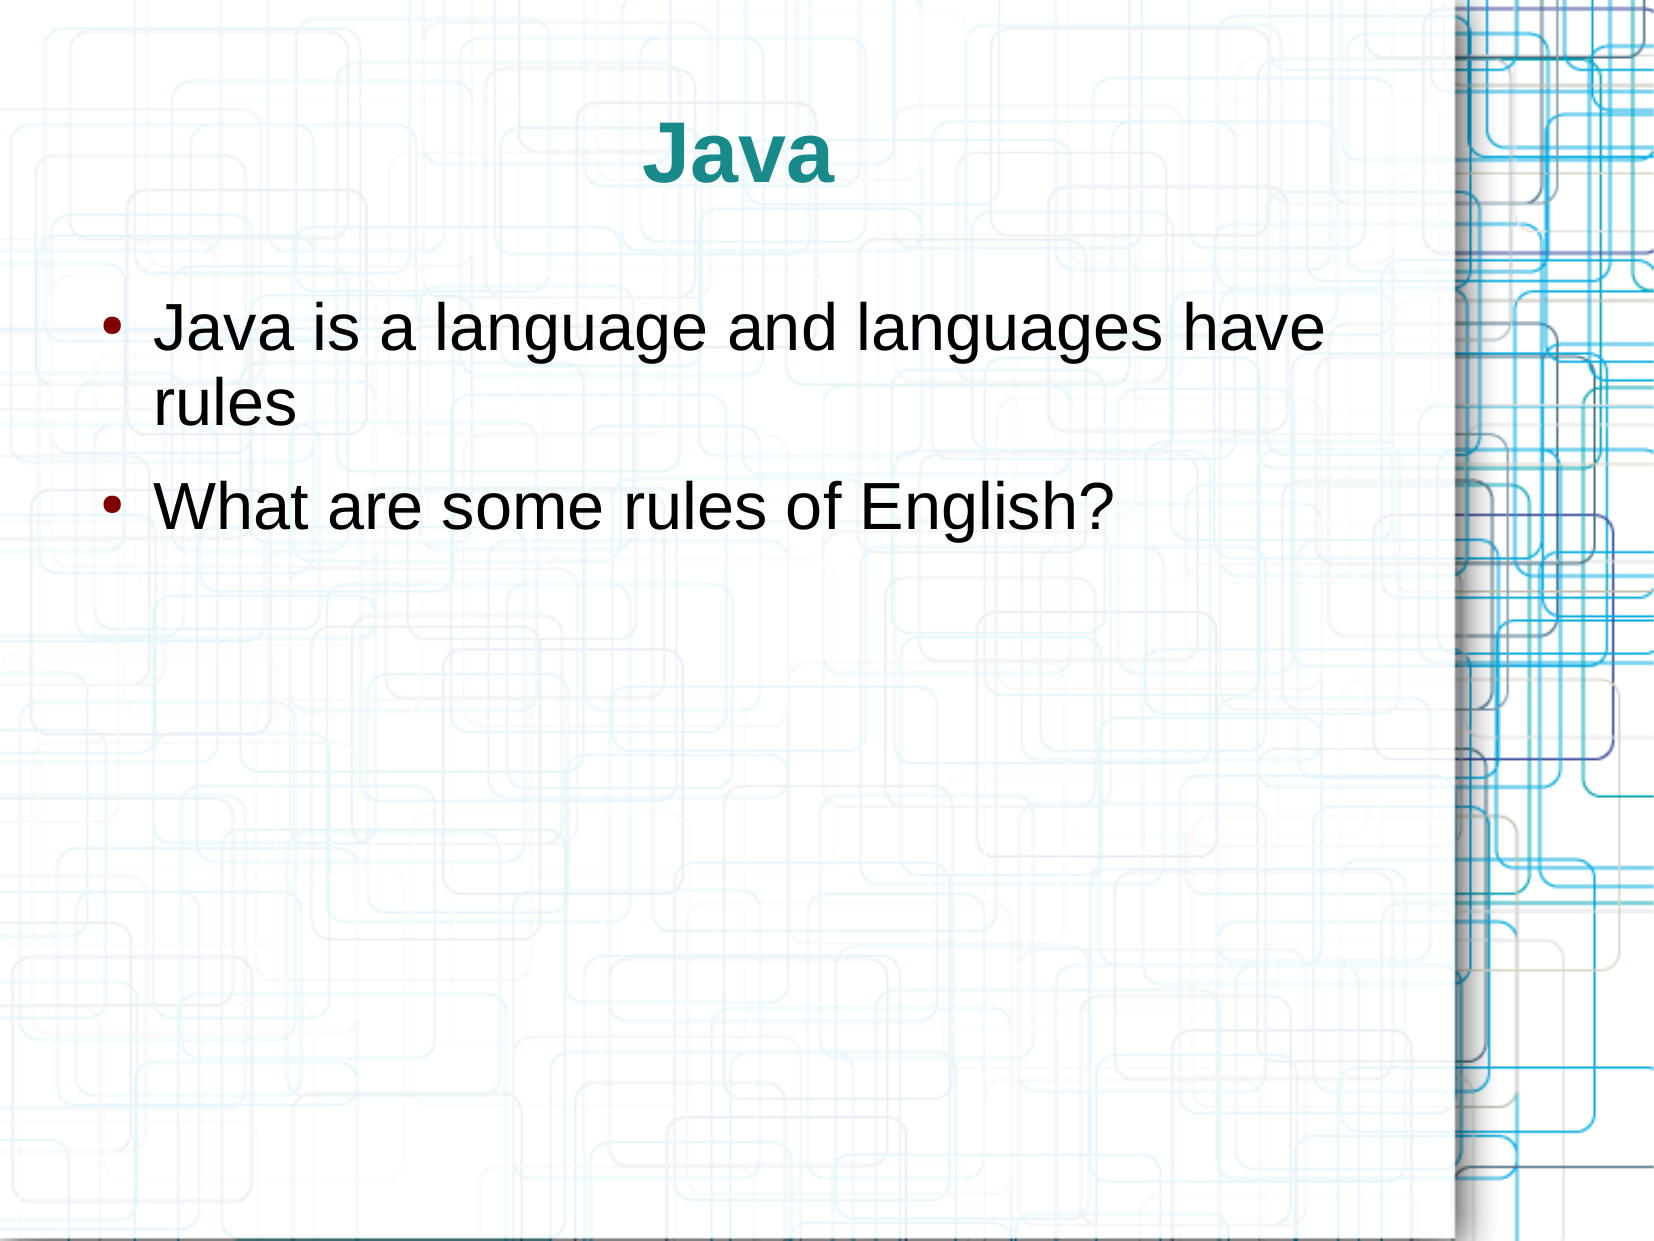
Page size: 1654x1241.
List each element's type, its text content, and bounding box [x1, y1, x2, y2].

title Java [59, 49, 1418, 257]
list Java is a language and languages have rules What are some rules of English? [82, 290, 1418, 1010]
picture [0, 0, 1654, 1241]
